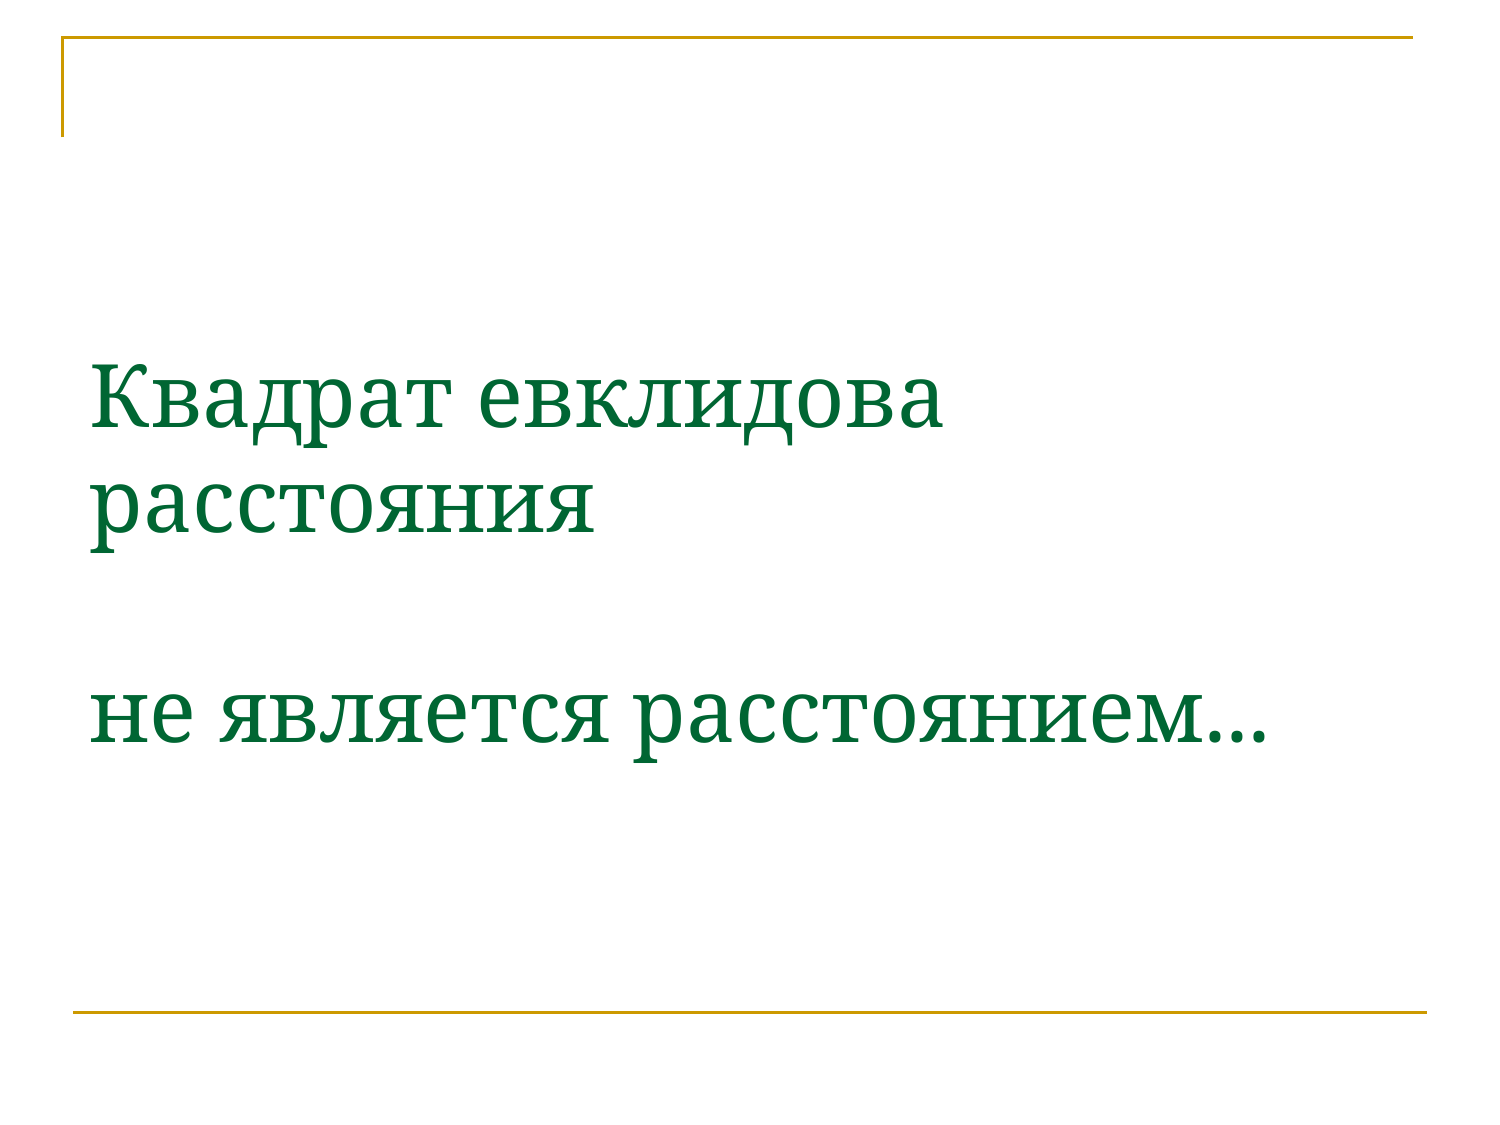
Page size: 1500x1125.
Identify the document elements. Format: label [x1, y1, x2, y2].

subtitle [75, 262, 1426, 1006]
